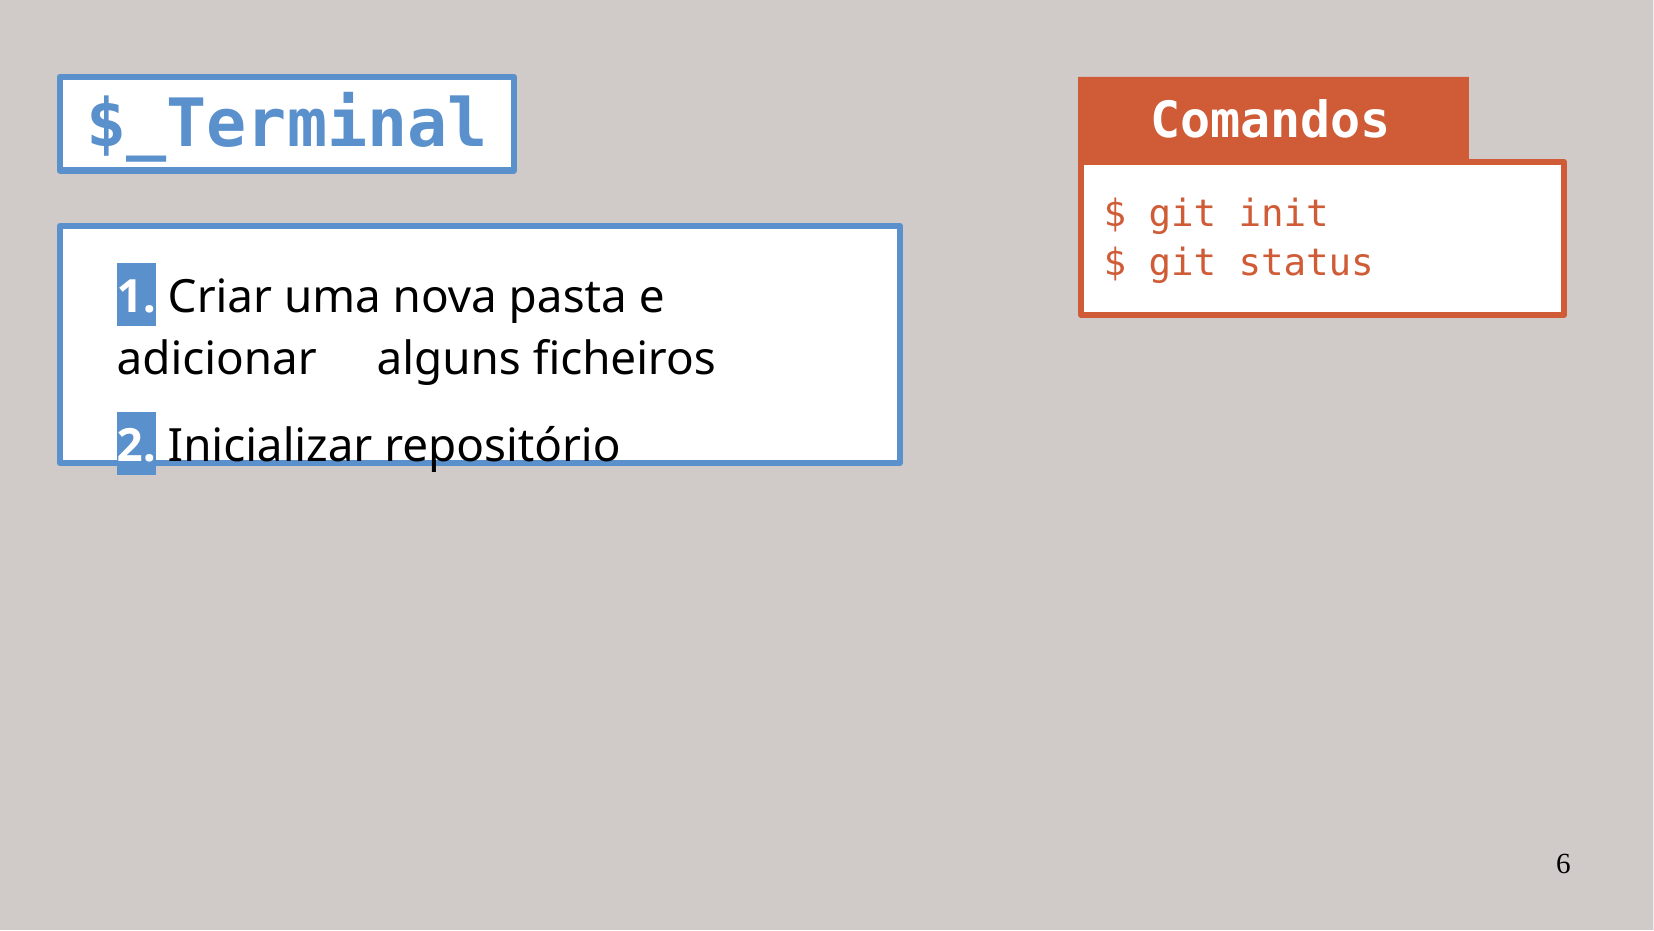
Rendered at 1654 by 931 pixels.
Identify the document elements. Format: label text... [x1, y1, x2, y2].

text_box $ git init $ git status [1088, 184, 1559, 441]
text_box Comandos [1075, 83, 1466, 177]
text_box $_Terminal [71, 76, 504, 170]
text_box [1078, 76, 1565, 316]
text_box [59, 76, 514, 171]
text_box 1. Criar uma nova pasta e adicionar alguns ficheiros 2. Inicializar repositório [101, 255, 841, 502]
text_box [59, 225, 901, 463]
